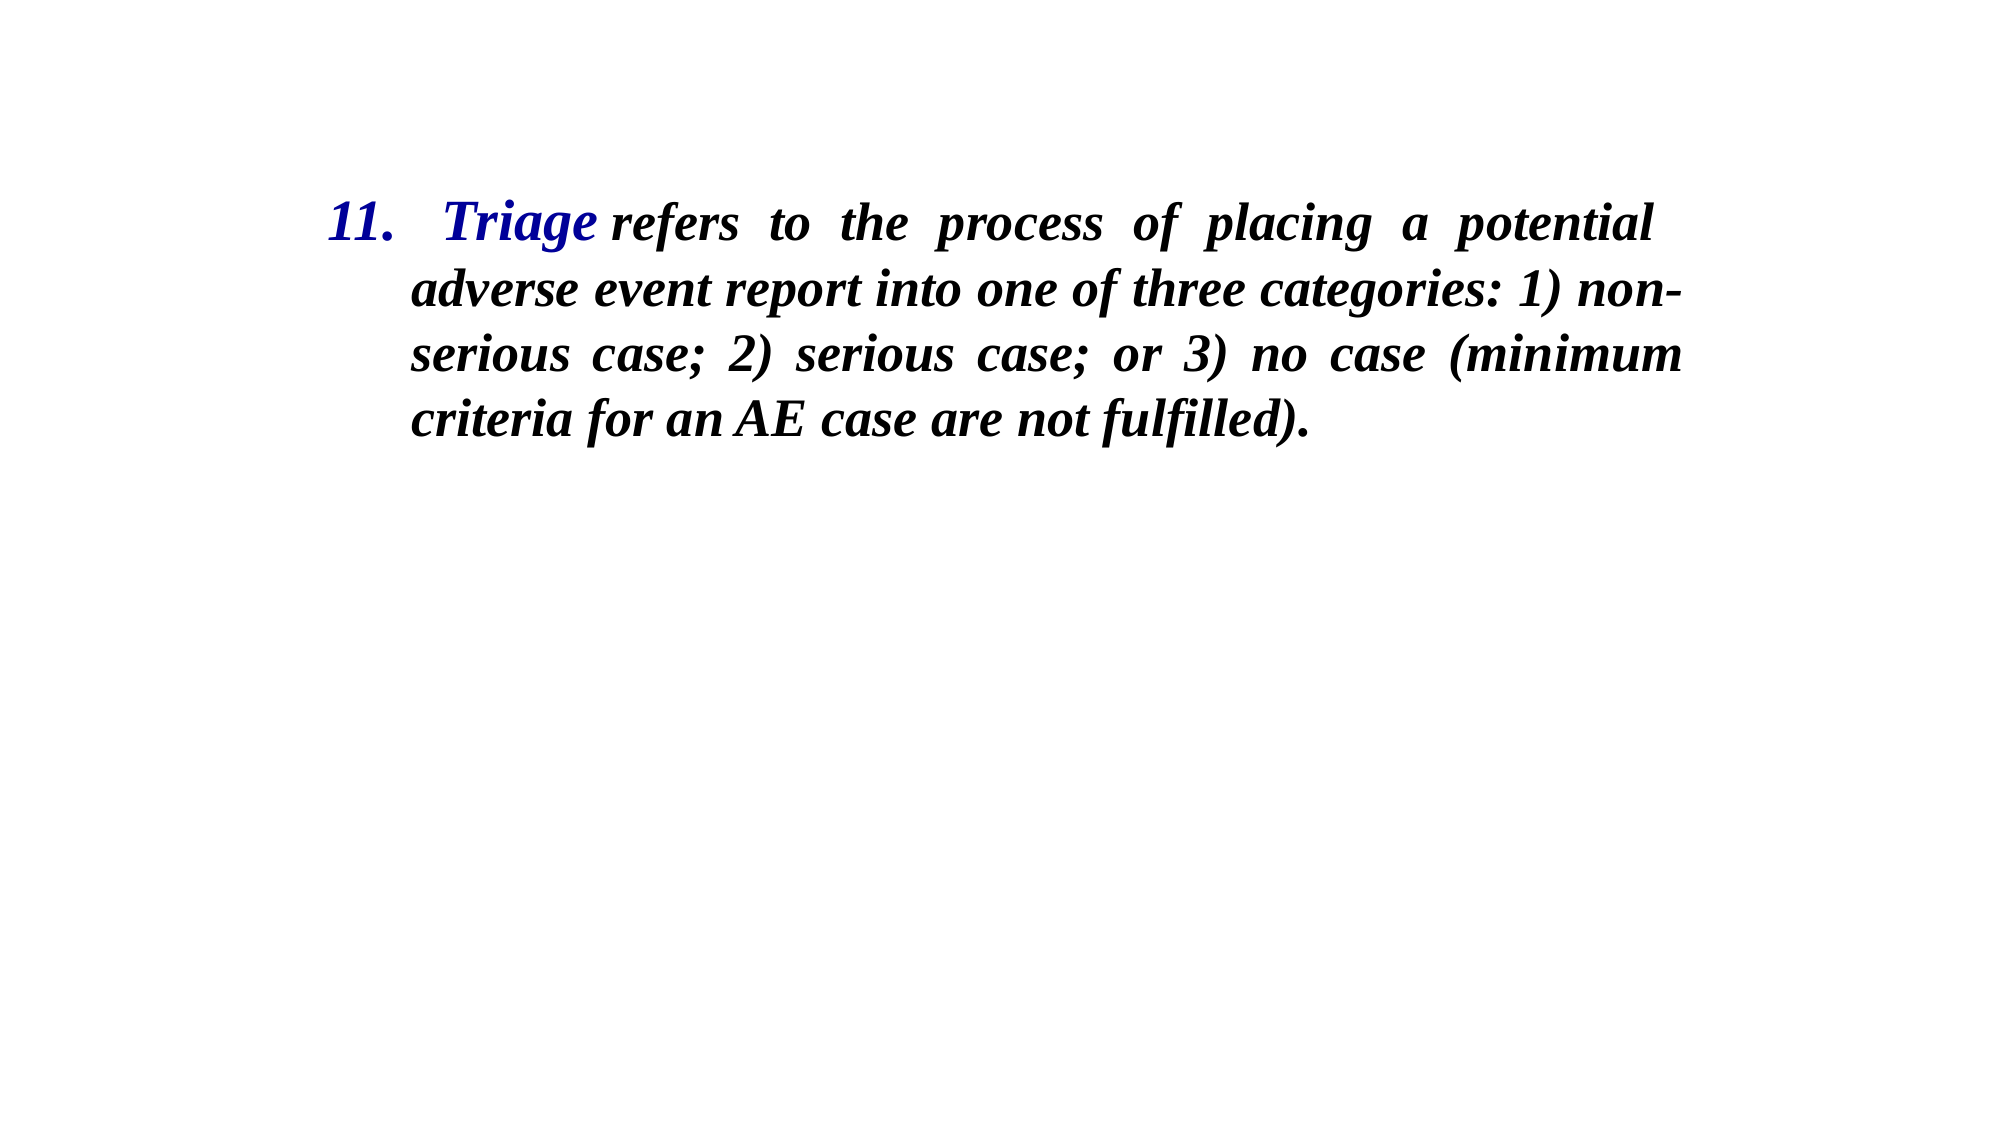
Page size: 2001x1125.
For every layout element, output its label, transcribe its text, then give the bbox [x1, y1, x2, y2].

text_box Triage refers to the process of placing a potential adverse event report into one of three categories: 1) non-serious case; 2) serious case; or 3) no case (minimum criteria for an AE case are not fulfilled). [312, 174, 1700, 515]
